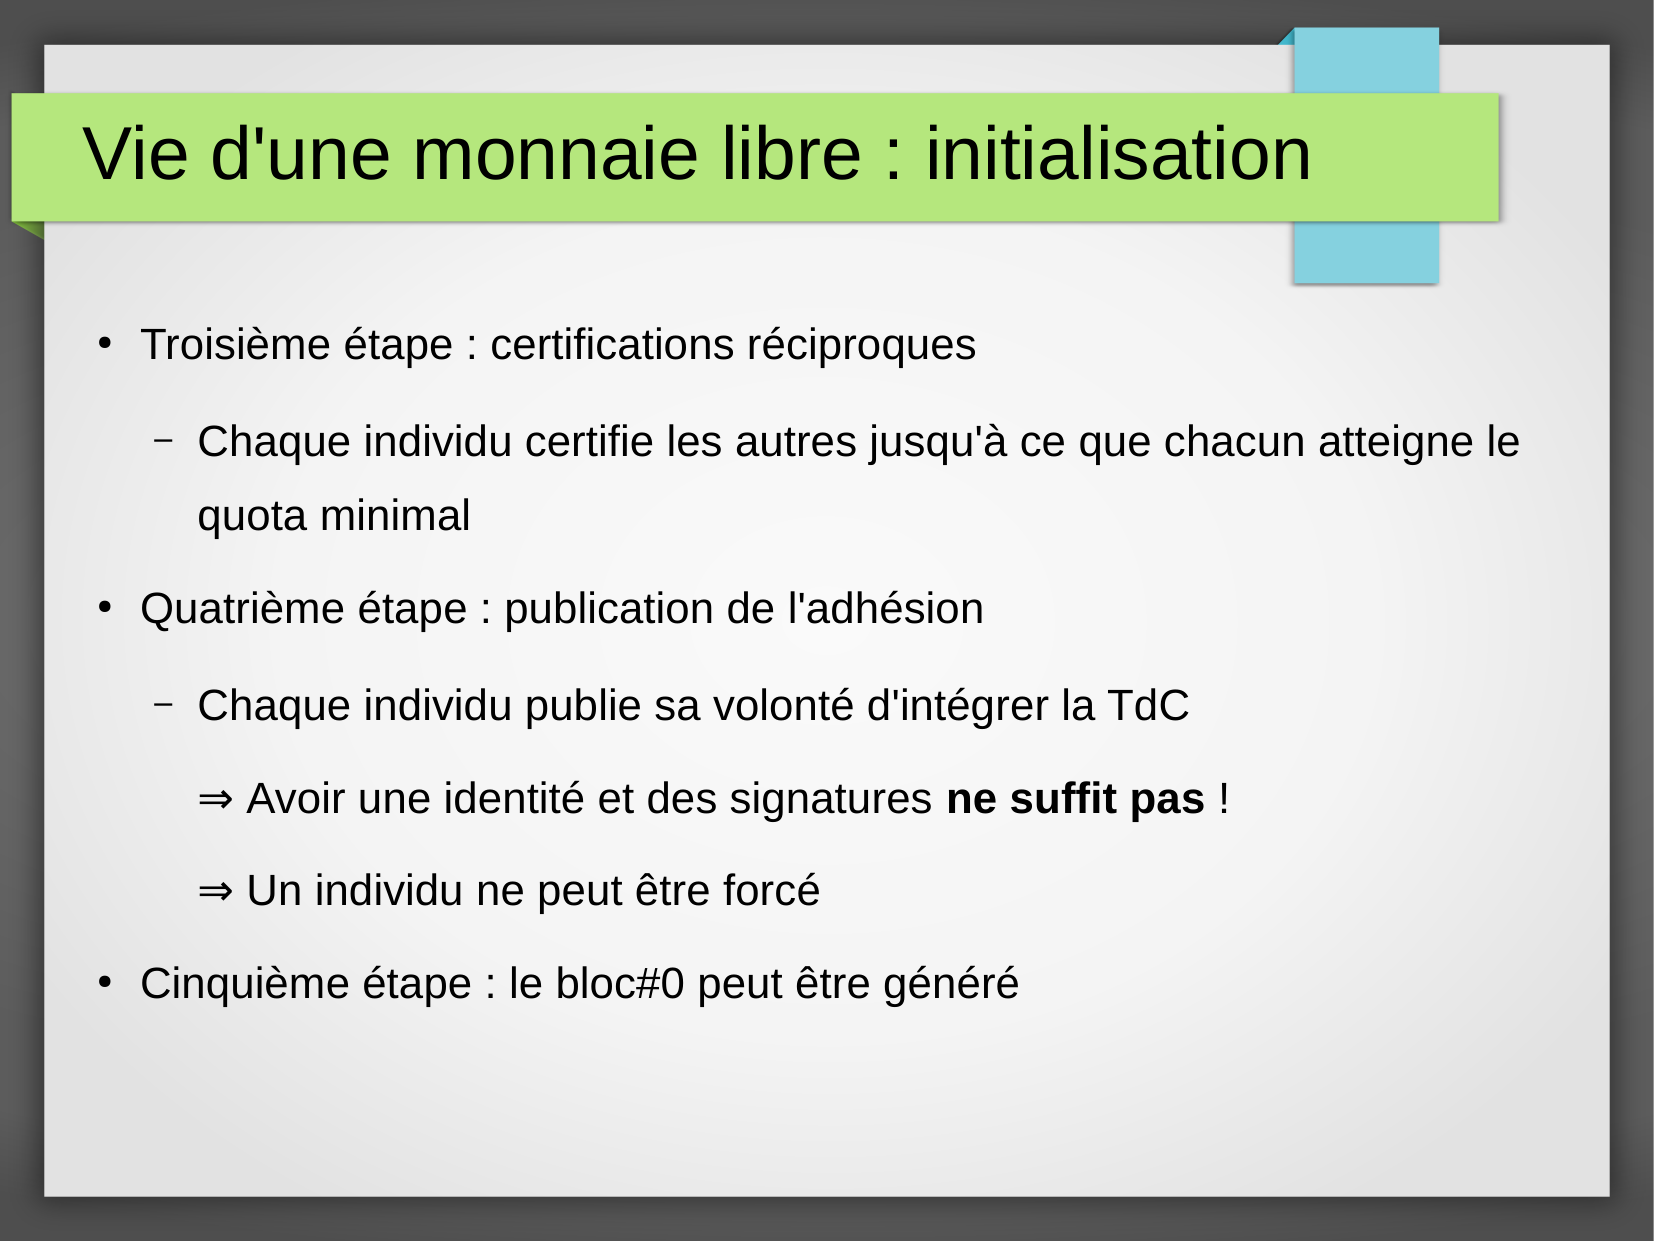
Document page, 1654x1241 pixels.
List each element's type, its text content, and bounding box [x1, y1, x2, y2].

picture [0, 0, 1654, 1241]
list Troisième étape : certifications réciproques Chaque individu certifie les autres jusqu'à ce que chacun atteigne le quota minimal Quatrième étape : publication de l'adhésion Chaque individu publie sa volonté d'intégrer la TdC ⇒ Avoir une identité et des signatures ne suffit pas ! ⇒ Un individu ne peut être forcé Cinquième étape : le bloc#0 peut être généré [82, 295, 1571, 1015]
title Vie d'une monnaie libre : initialisation [82, 94, 1477, 213]
